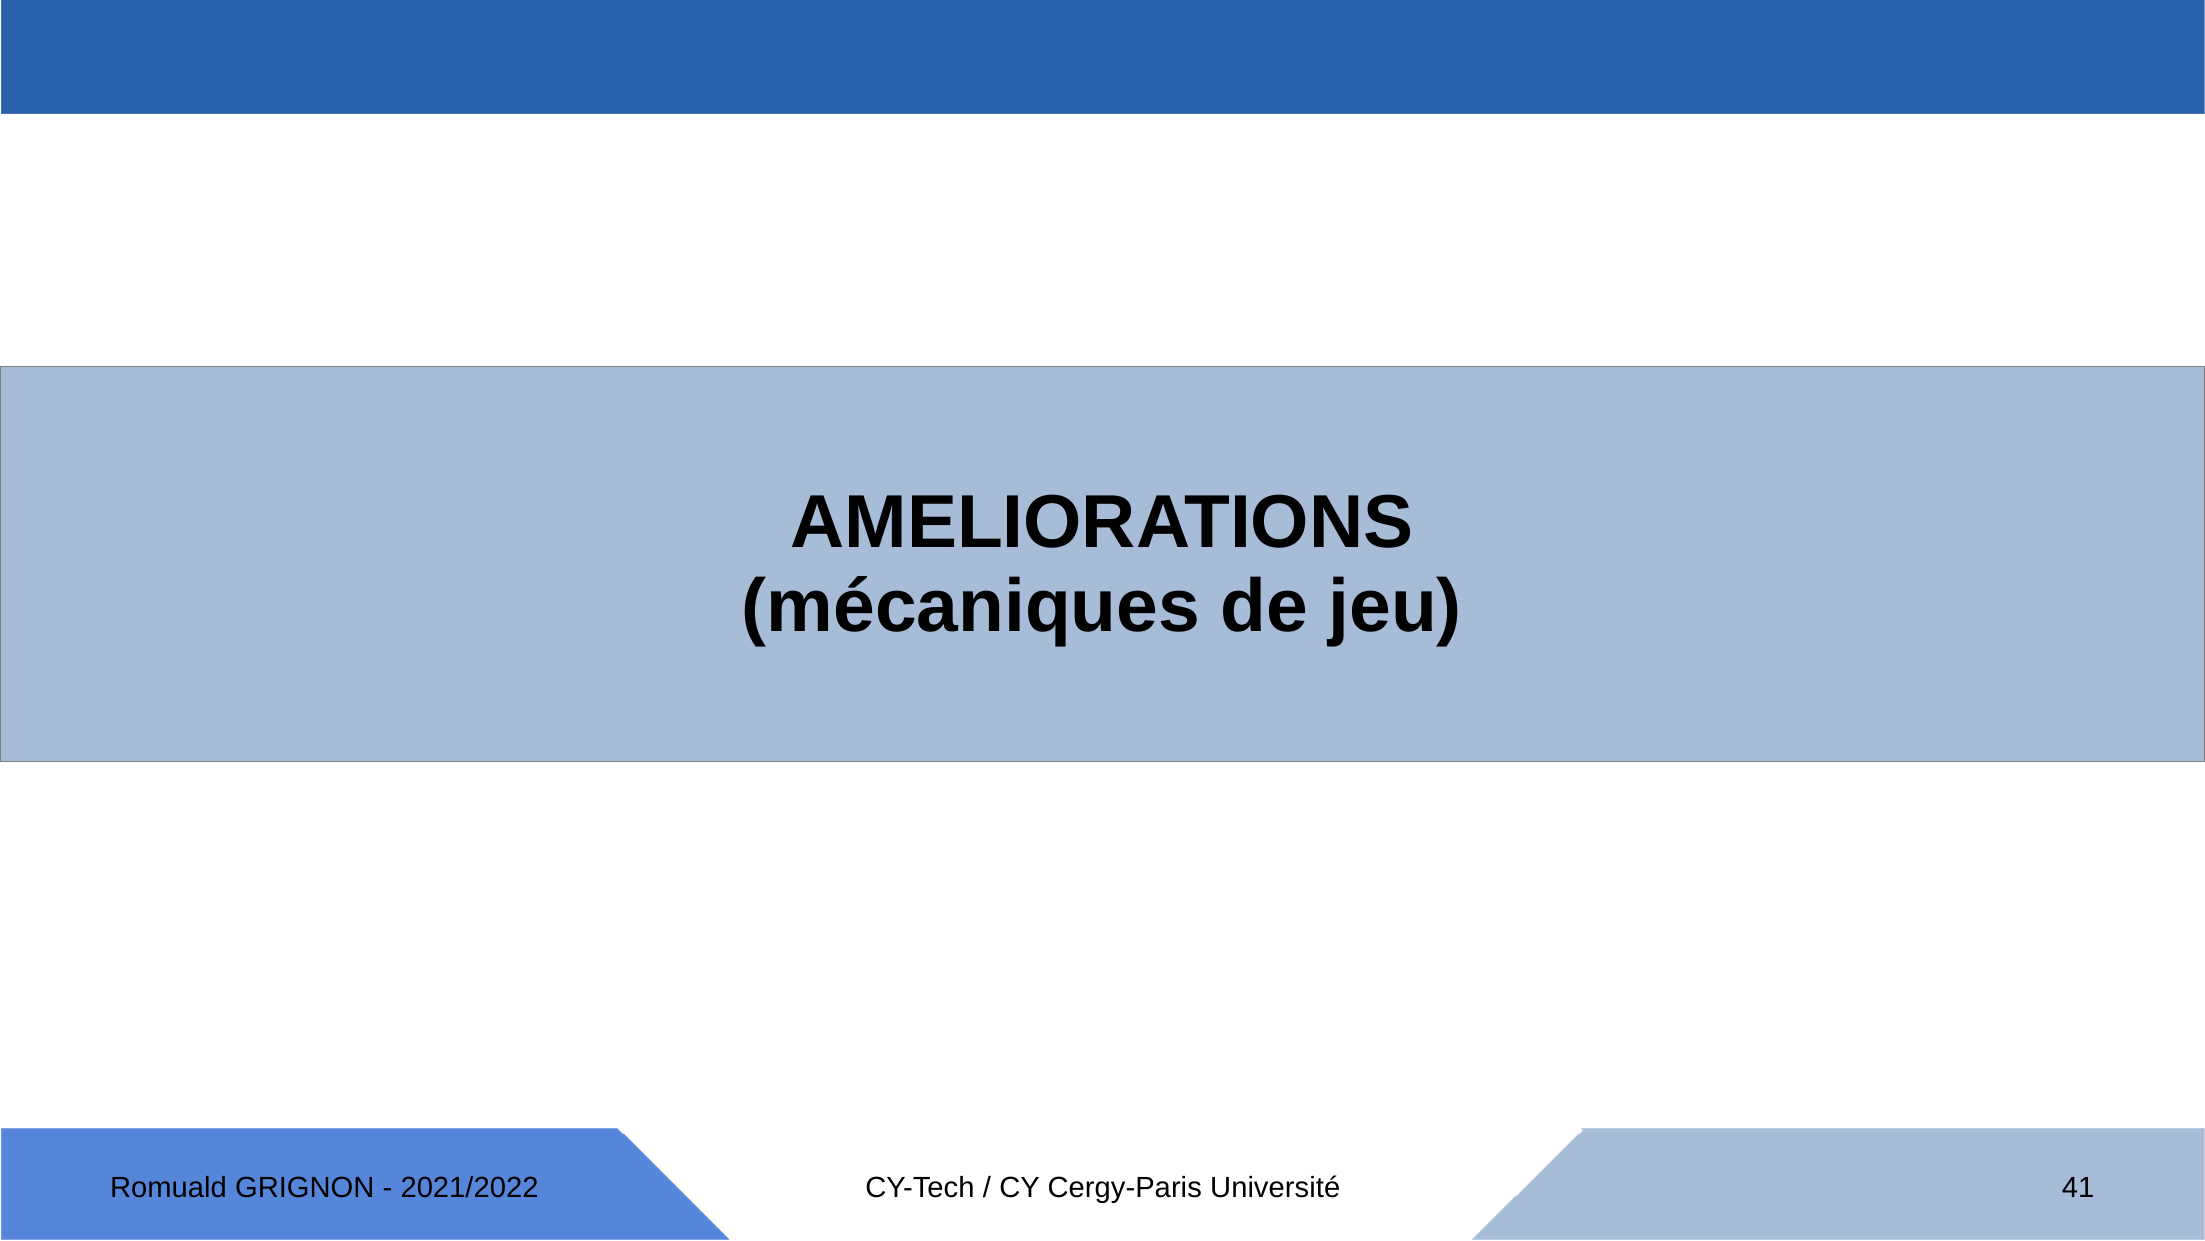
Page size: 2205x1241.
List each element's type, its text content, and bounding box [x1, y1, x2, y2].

text_box AMELIORATIONS (mécaniques de jeu) [0, 366, 2205, 762]
picture [0, 762, 2205, 1241]
picture [0, 0, 2205, 366]
